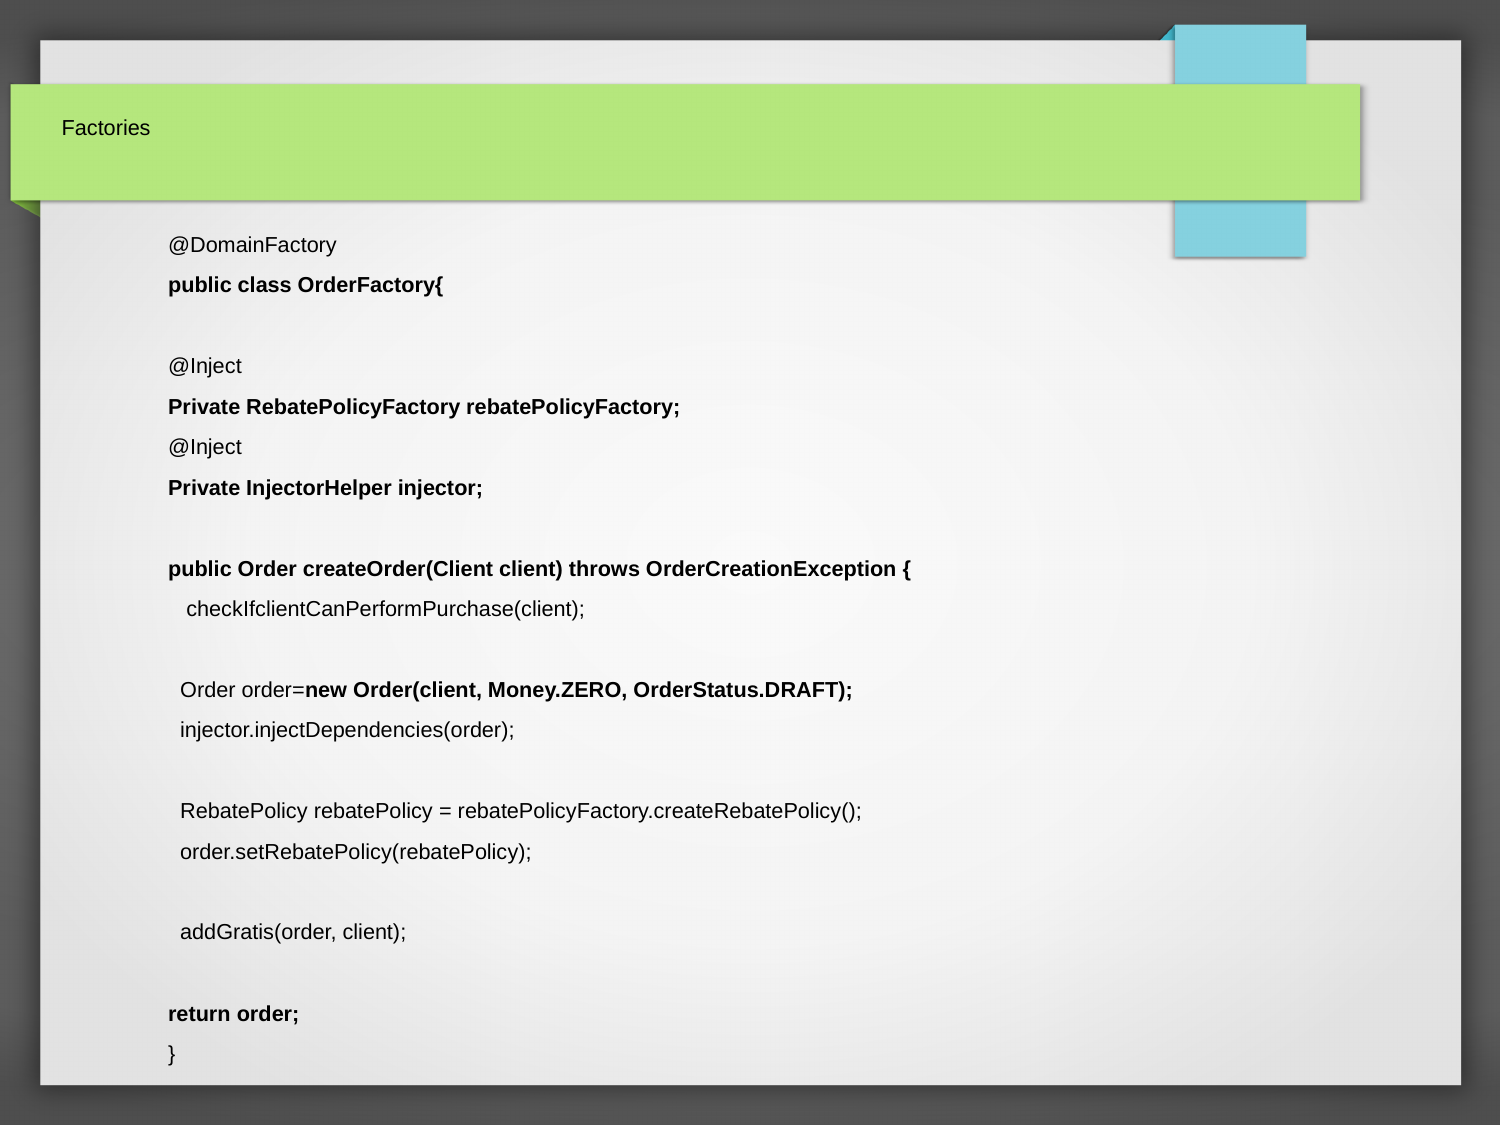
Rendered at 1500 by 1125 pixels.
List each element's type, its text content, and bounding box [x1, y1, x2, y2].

text_box @DomainFactory public class OrderFactory{ @Inject Private RebatePolicyFactory rebatePolicyFactory; @Inject Private InjectorHelper injector; public Order createOrder(Client client) throws OrderCreationException { checkIfclientCanPerformPurchase(client); Order order=new Order(client, Money.ZERO, OrderStatus.DRAFT); injector.injectDependencies(order); RebatePolicy rebatePolicy = rebatePolicyFactory.createRebatePolicy(); order.setRebatePolicy(rebatePolicy); addGratis(order, client); return order; } [153, 212, 1312, 1077]
text_box Factories [46, 59, 1161, 151]
picture [0, 0, 1500, 1125]
